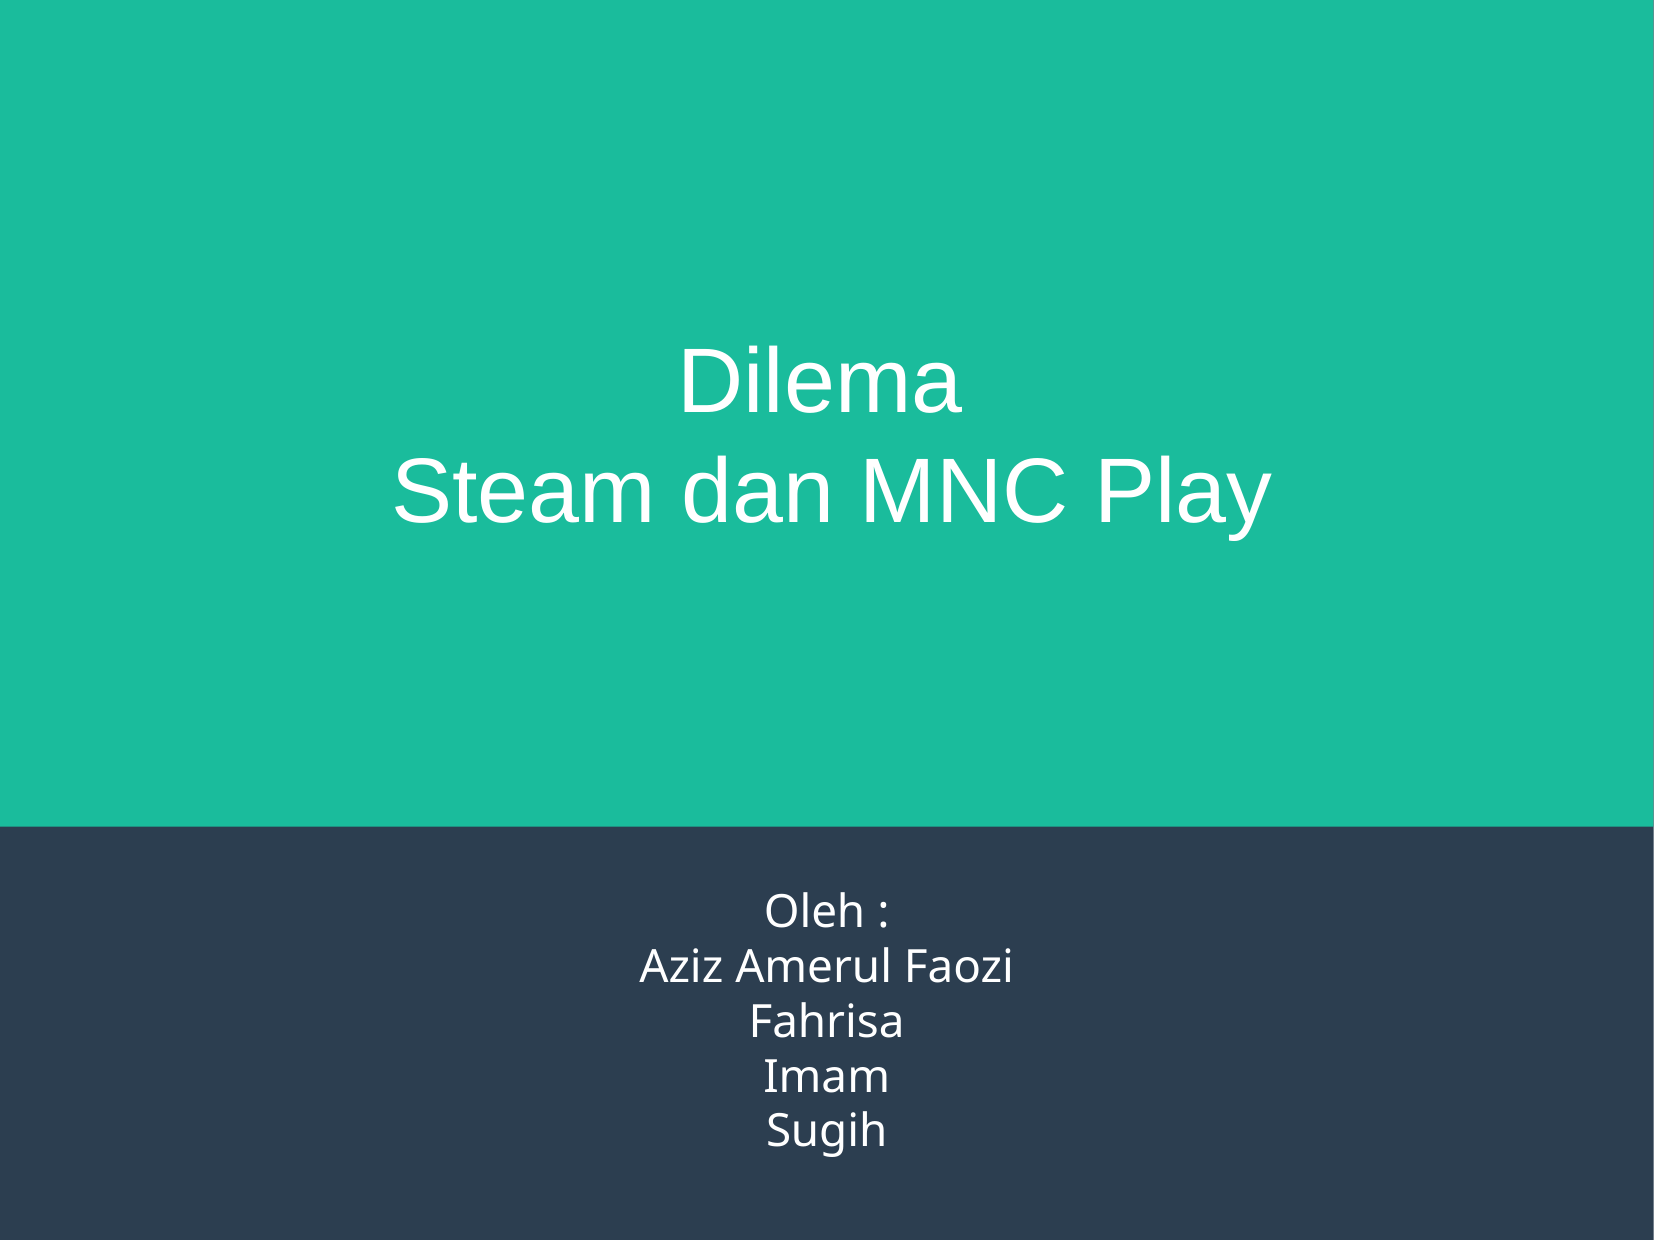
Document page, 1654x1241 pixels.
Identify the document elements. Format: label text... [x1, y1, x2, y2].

text_box Dilema Steam dan MNC Play [118, 153, 1548, 709]
text_box Oleh : Aziz Amerul Faozi Fahrisa Imam Sugih [59, 856, 1595, 1181]
